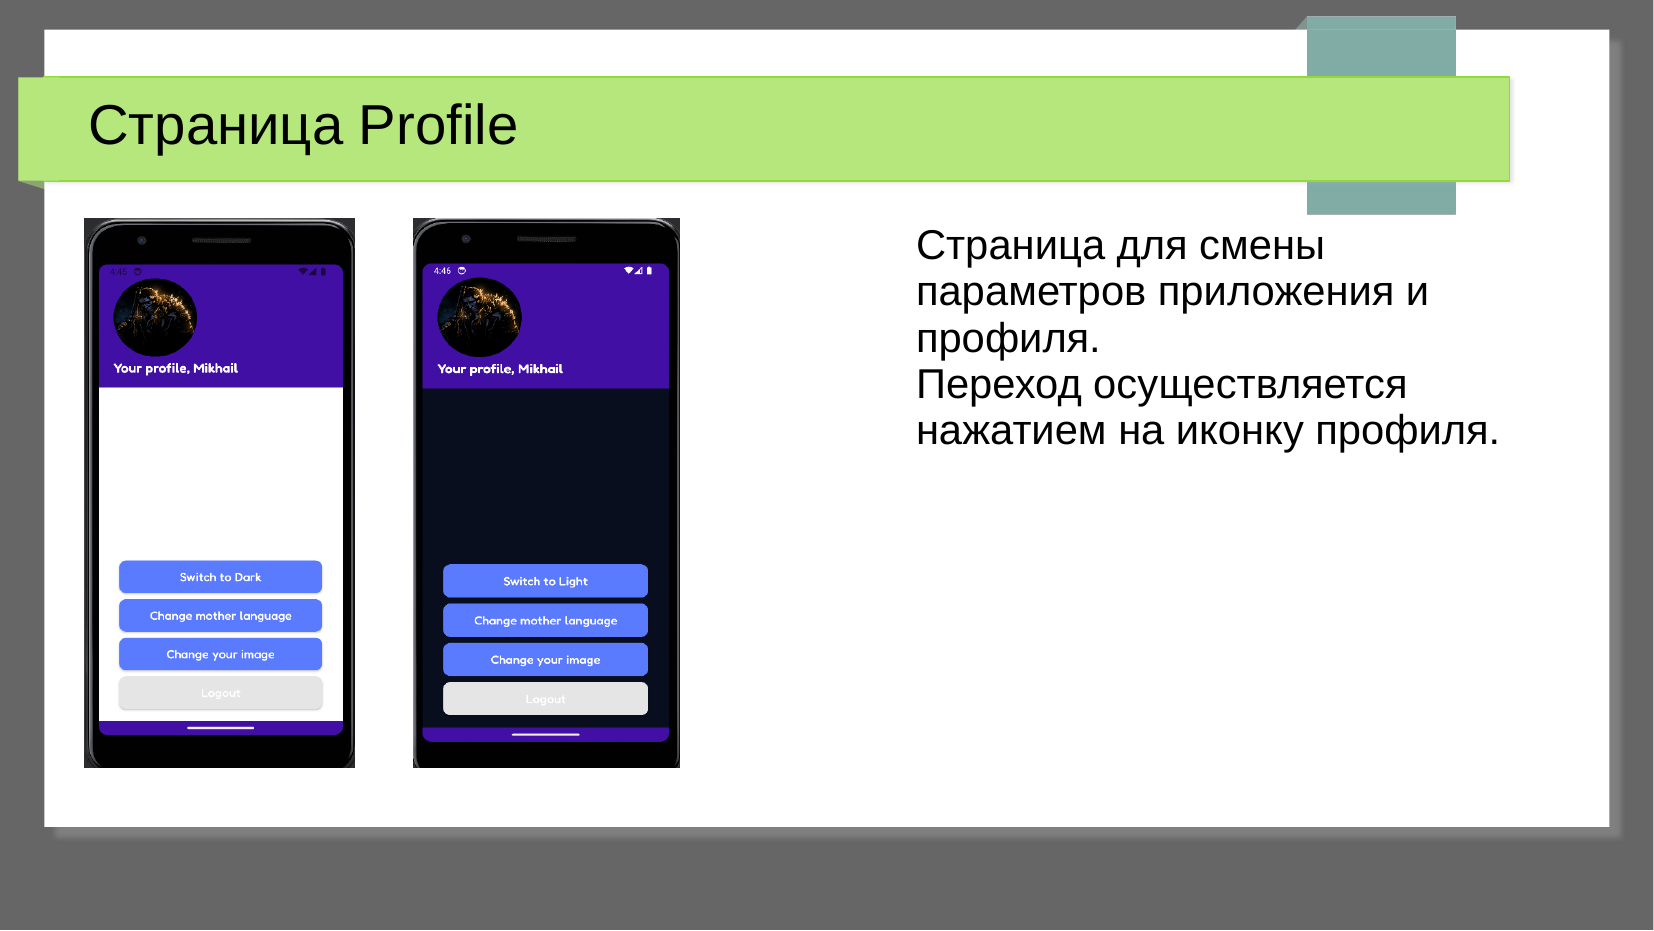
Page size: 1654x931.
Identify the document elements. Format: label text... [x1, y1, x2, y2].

picture [84, 218, 355, 768]
title Страница Profile [88, 73, 1506, 178]
list Страница для смены параметров приложения и профиля. Переход осуществляется нажатием на иконку профиля. [845, 221, 1566, 813]
picture [413, 218, 680, 768]
